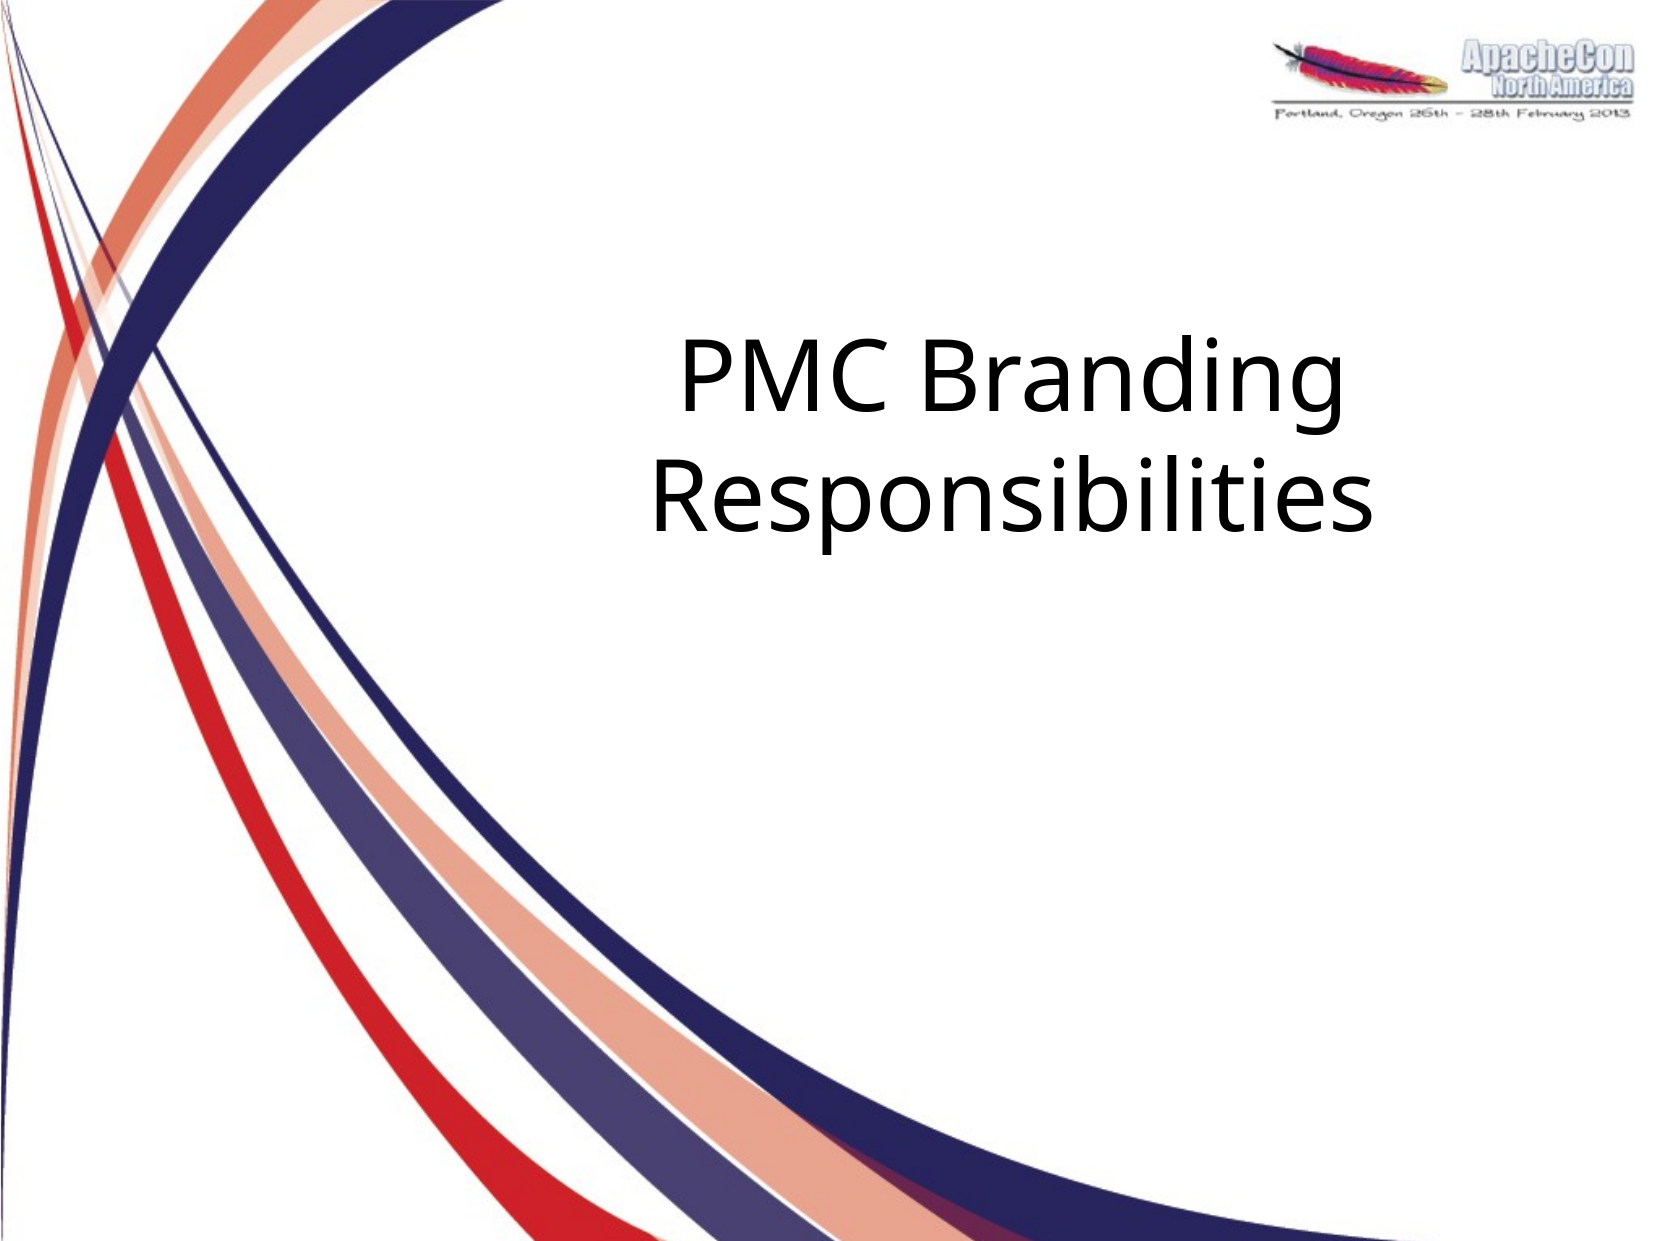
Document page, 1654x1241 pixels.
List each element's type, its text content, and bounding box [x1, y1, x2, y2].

picture [0, 0, 1654, 1241]
title PMC Branding Responsibilities [487, 300, 1538, 563]
